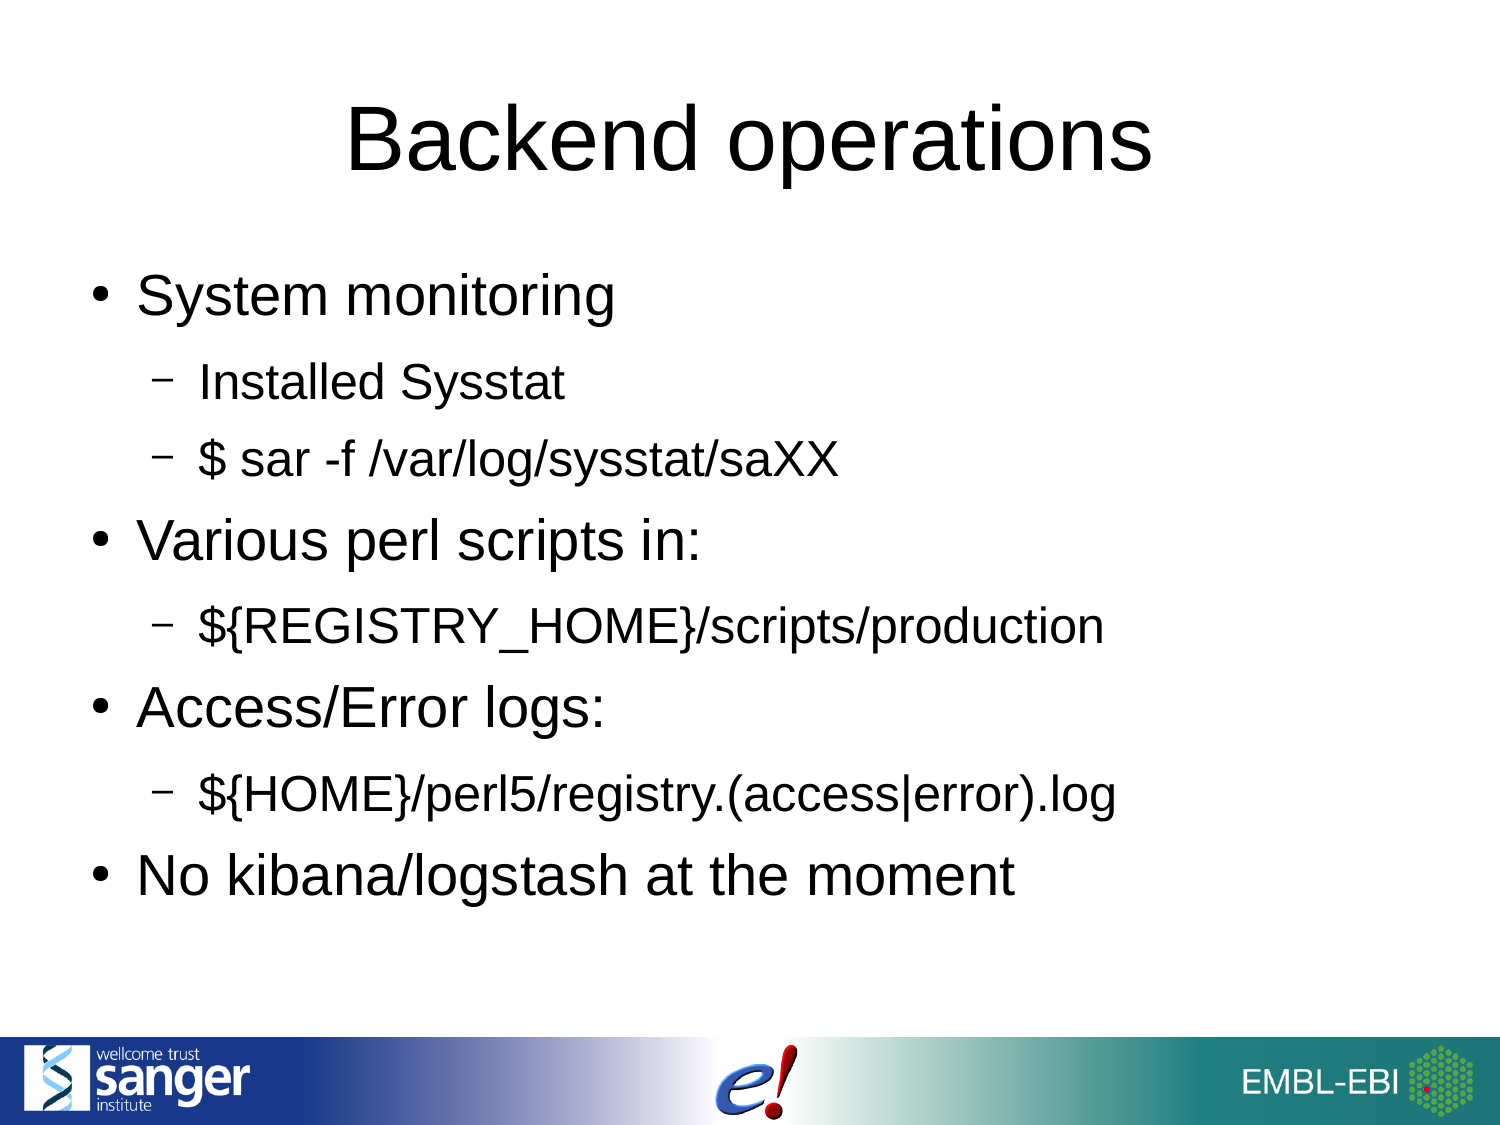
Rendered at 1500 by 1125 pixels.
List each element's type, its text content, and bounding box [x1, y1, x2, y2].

picture [0, 1037, 1500, 1125]
title Backend operations [75, 44, 1425, 233]
list System monitoring Installed Sysstat $ sar -f /var/log/sysstat/saXX Various perl scripts in: ${REGISTRY_HOME}/scripts/production Access/Error logs: ${HOME}/perl5/registry.(access|error).log No kibana/logstash at the moment [75, 263, 1395, 916]
